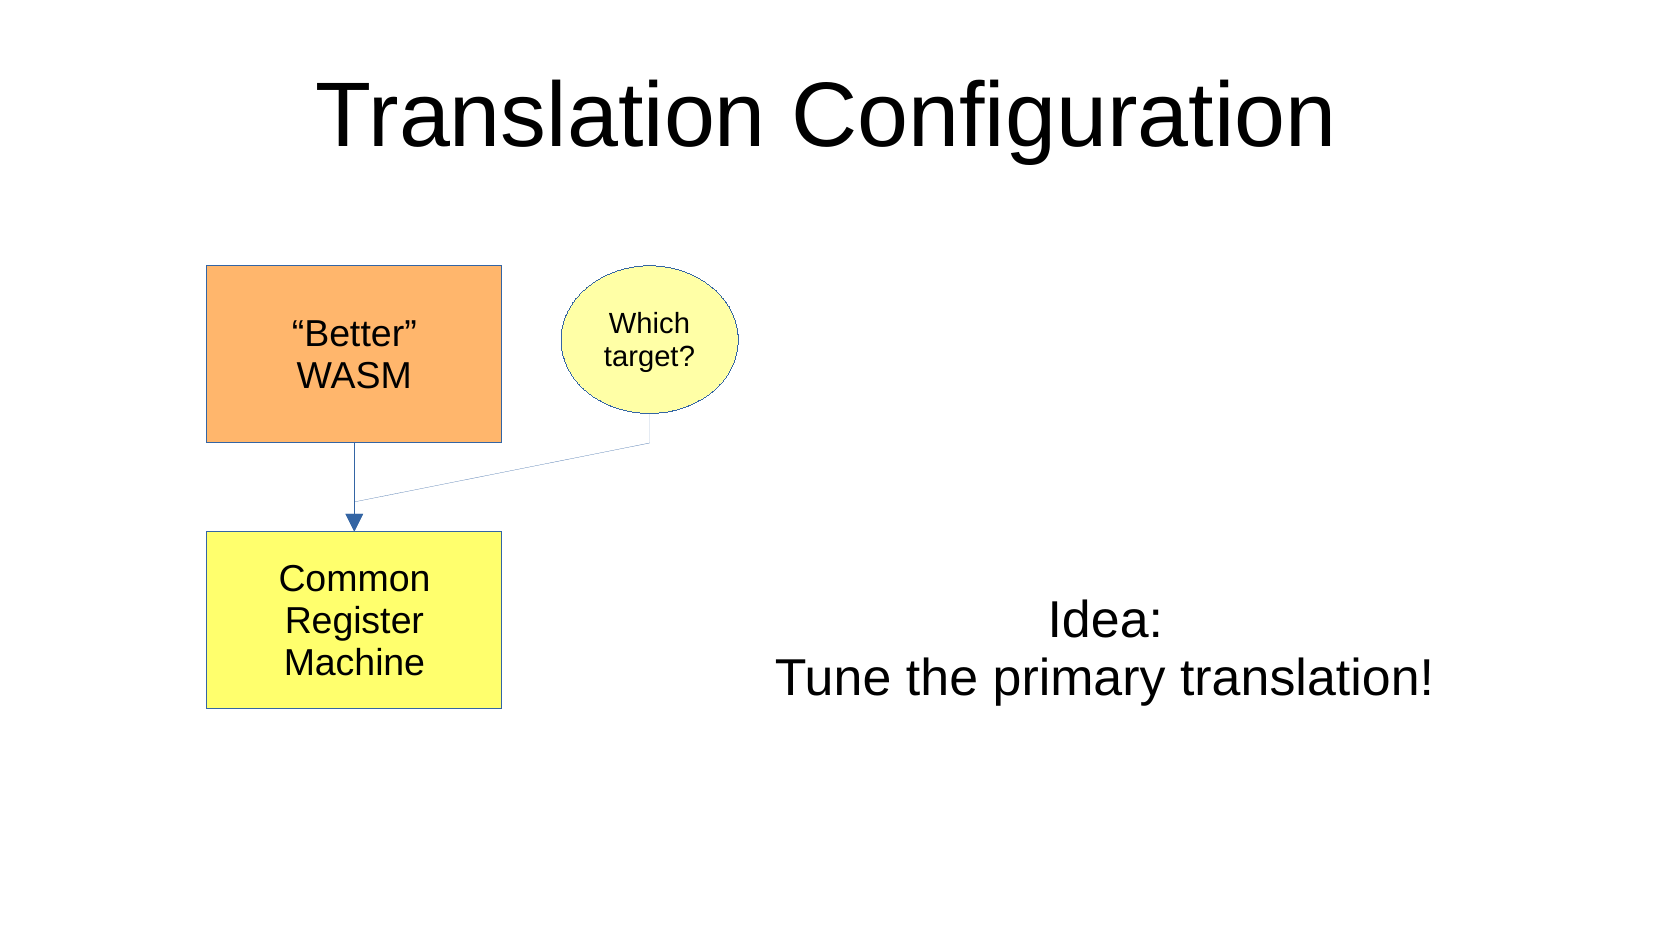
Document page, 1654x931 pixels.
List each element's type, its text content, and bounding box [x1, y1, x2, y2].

title Translation Configuration [82, 37, 1571, 193]
text_box Which target? [561, 265, 739, 414]
list Idea: Tune the primary translation! [679, 590, 1477, 709]
text_box “Better” WASM [206, 265, 502, 443]
text_box Common Register Machine [206, 531, 502, 709]
